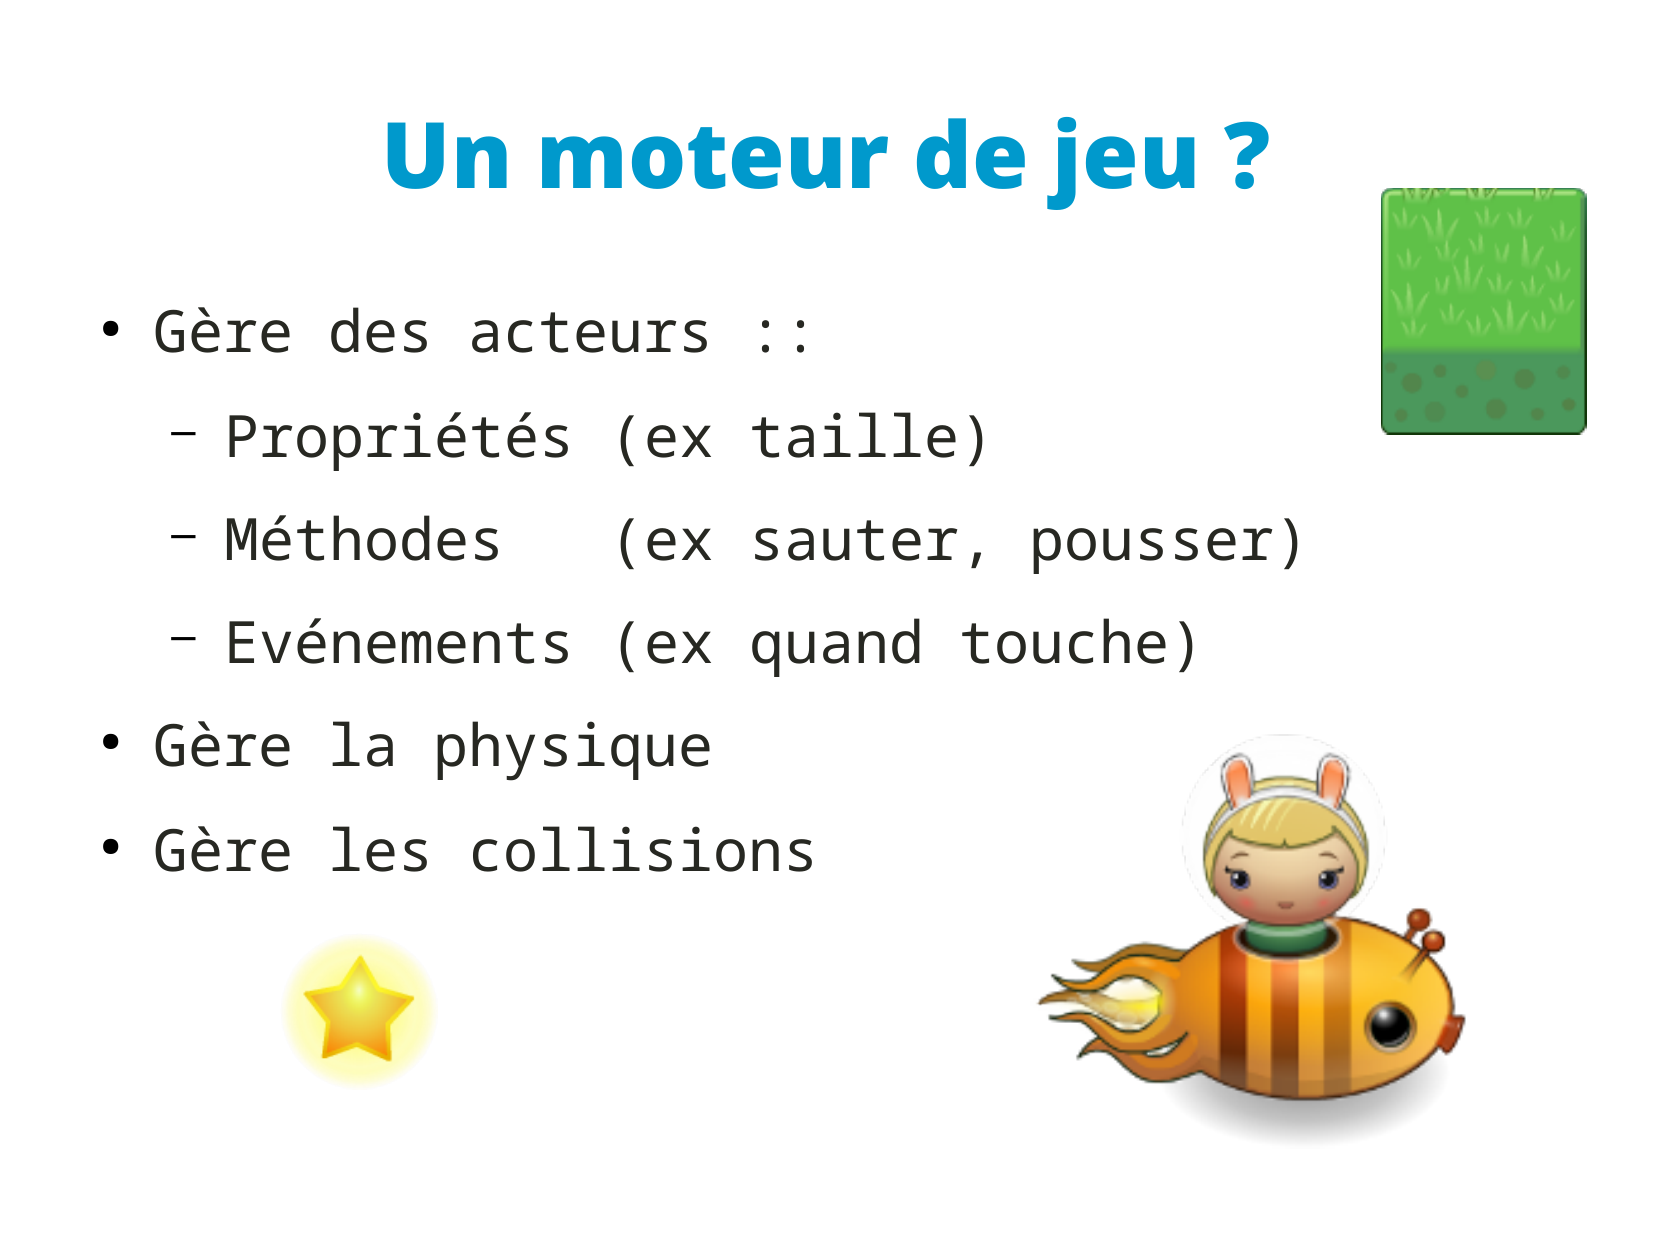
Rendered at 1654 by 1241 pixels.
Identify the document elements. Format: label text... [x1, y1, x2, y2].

picture [1027, 708, 1496, 1149]
title Un moteur de jeu ? [82, 49, 1571, 257]
list Gère des acteurs :: Propriétés (ex taille) Méthodes (ex sauter, pousser) Evénements (ex quand touche) Gère la physique Gère les collisions [82, 290, 1571, 1010]
picture [1381, 188, 1587, 435]
picture [280, 933, 438, 1090]
